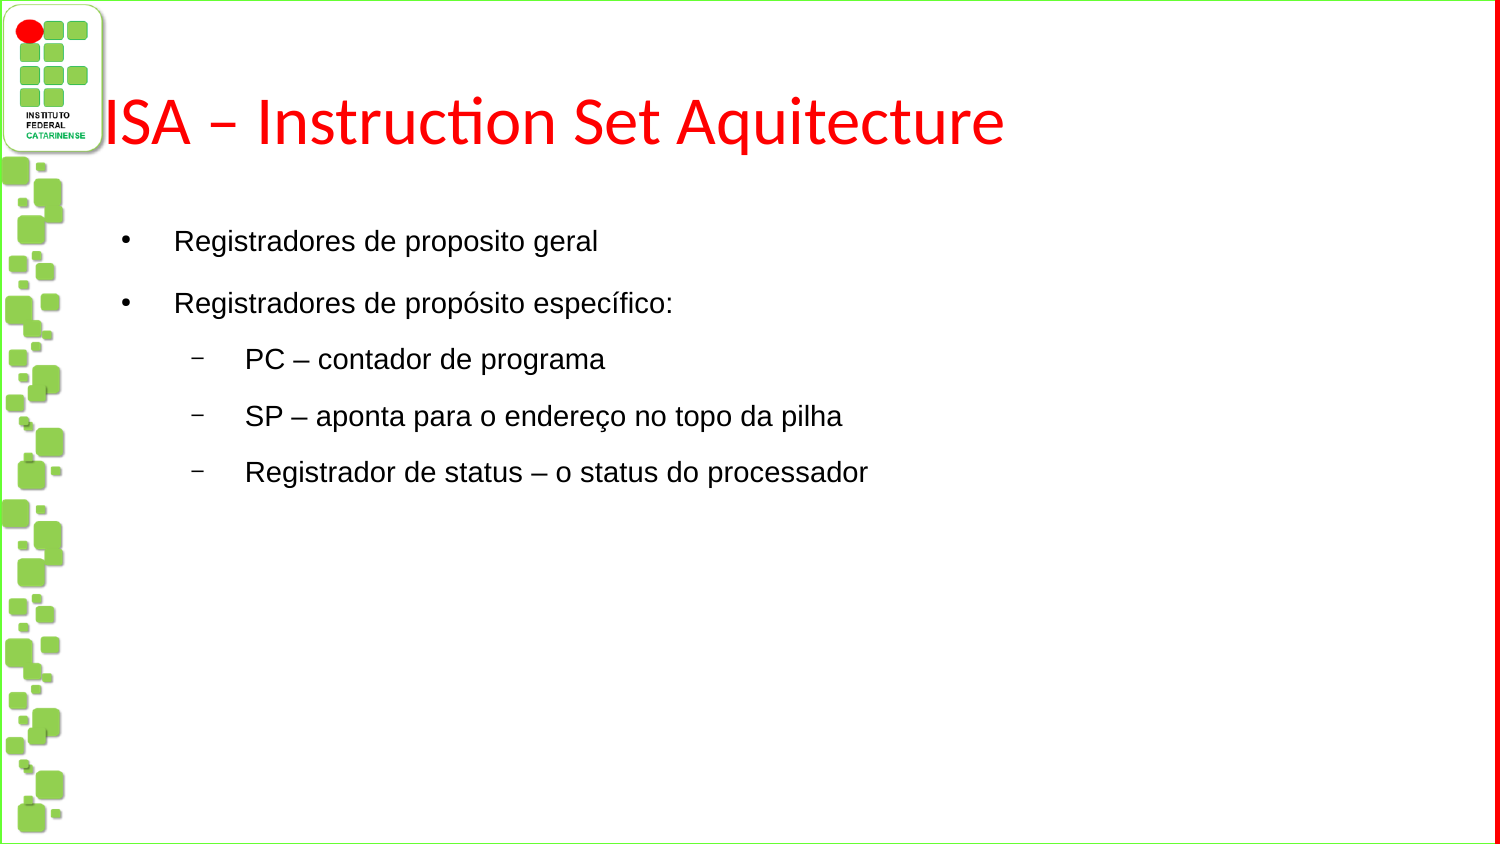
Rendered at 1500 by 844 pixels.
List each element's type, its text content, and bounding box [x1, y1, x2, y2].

list Registradores de proposito geral Registradores de propósito específico: PC – contador de programa SP – aponta para o endereço no topo da pilha Registrador de status – o status do processador [103, 224, 1397, 760]
picture [0, 0, 1500, 844]
title ISA – Instruction Set Aquitecture [103, 44, 1397, 208]
